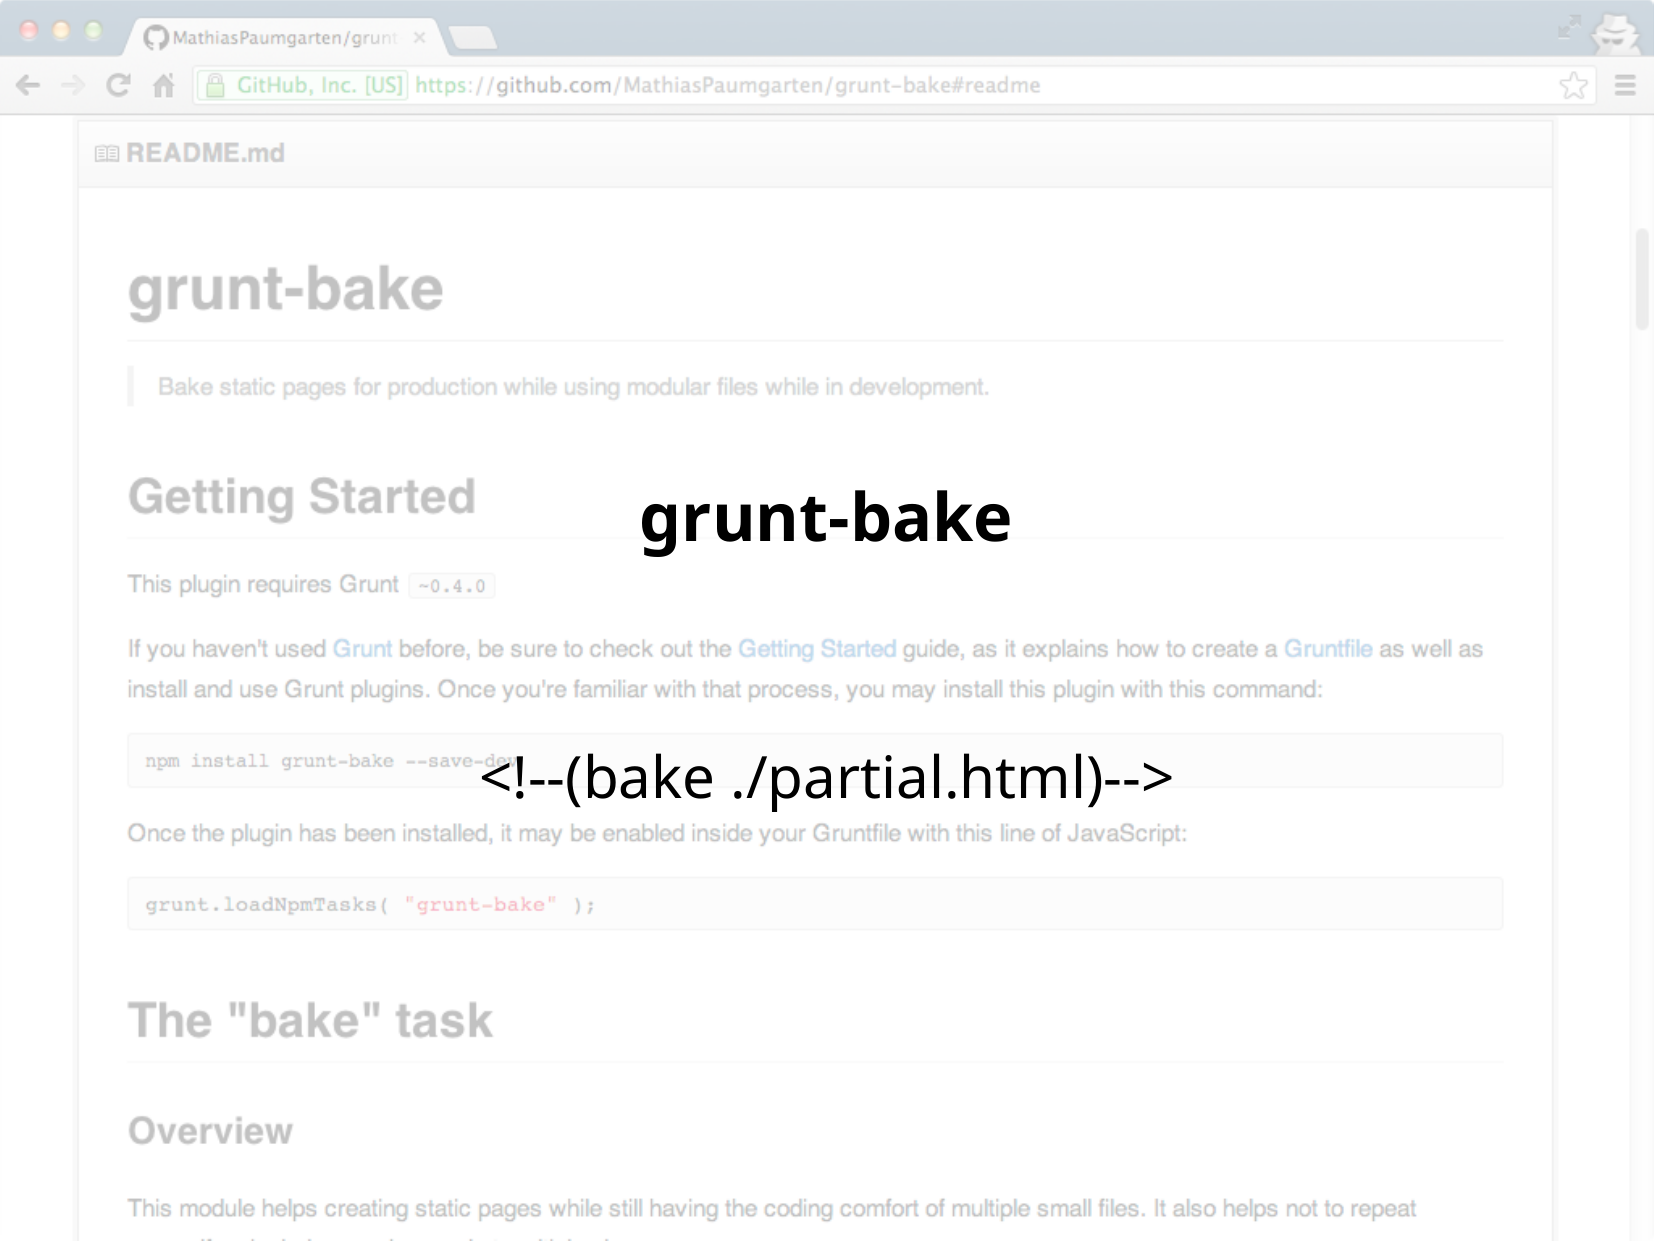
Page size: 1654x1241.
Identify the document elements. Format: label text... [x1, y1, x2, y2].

subtitle grunt-bake <!--(bake ./partial.html)--> [82, 140, 1571, 1101]
text_box [0, 0, 1654, 1241]
